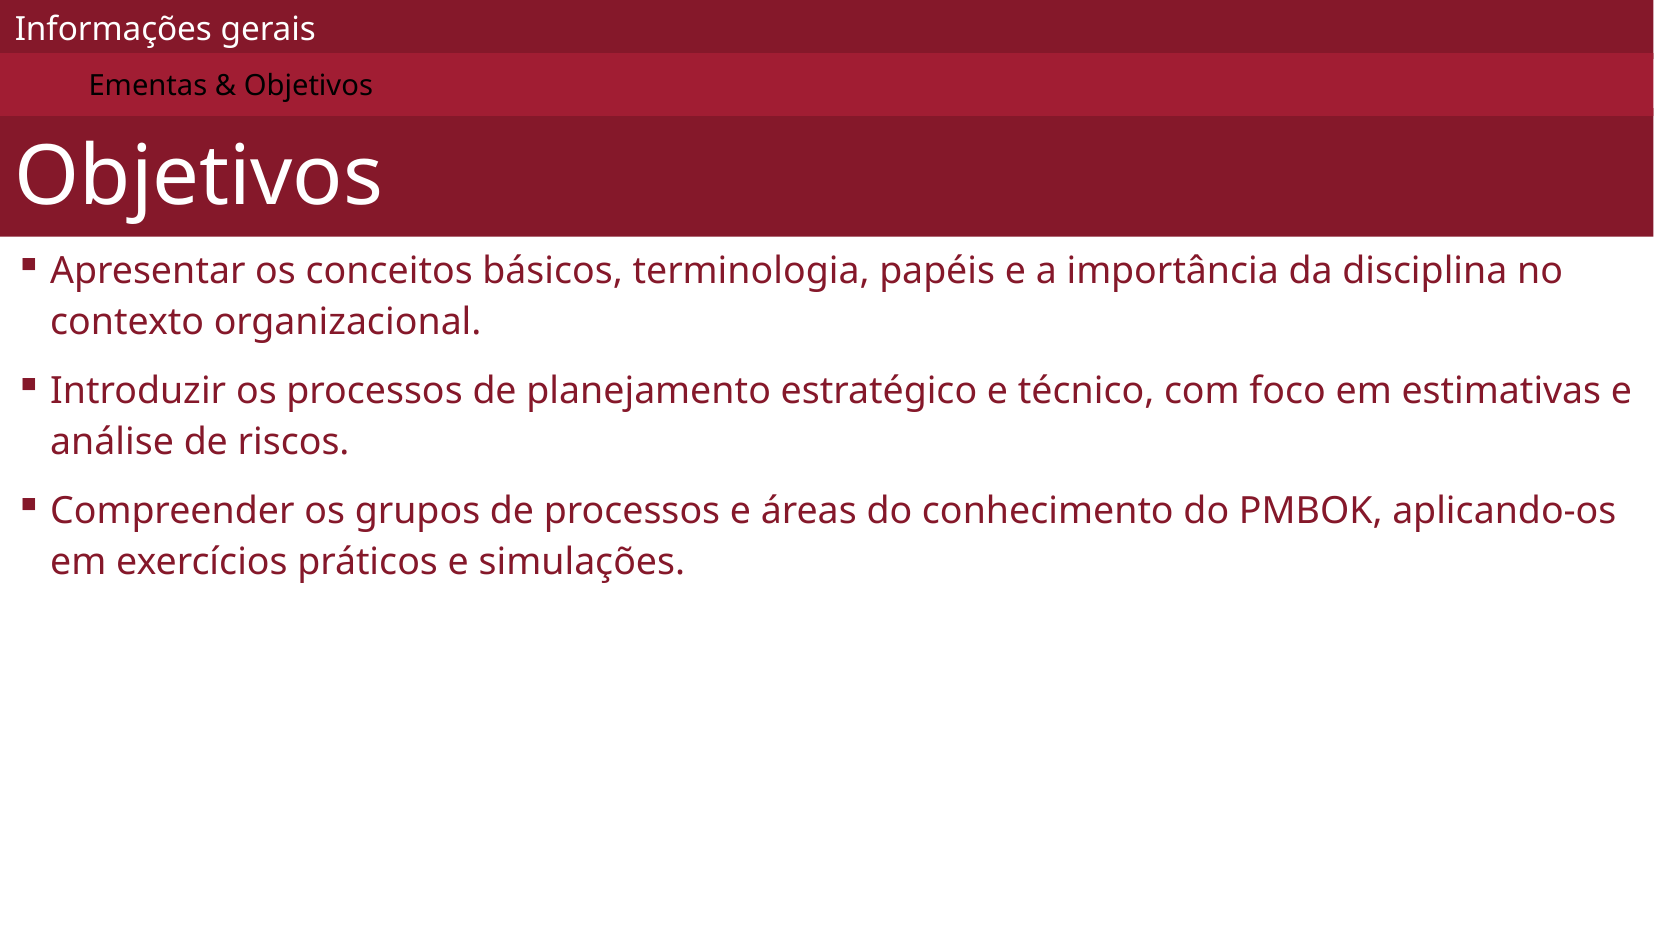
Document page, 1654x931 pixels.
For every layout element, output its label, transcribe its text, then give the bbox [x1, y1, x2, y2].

text_box Objetivos [0, 116, 1654, 231]
text_box Apresentar os conceitos básicos, terminologia, papéis e a importância da disciplina no contexto organizacional. Introduzir os processos de planejamento estratégico e técnico, com foco em estimativas e análise de riscos. Compreender os grupos de processos e áreas do conhecimento do PMBOK, aplicando-os em exercícios práticos e simulações. [0, 236, 1654, 931]
text_box Ementas & Objetivos [0, 53, 1654, 116]
text_box Informações gerais [0, 0, 1654, 53]
